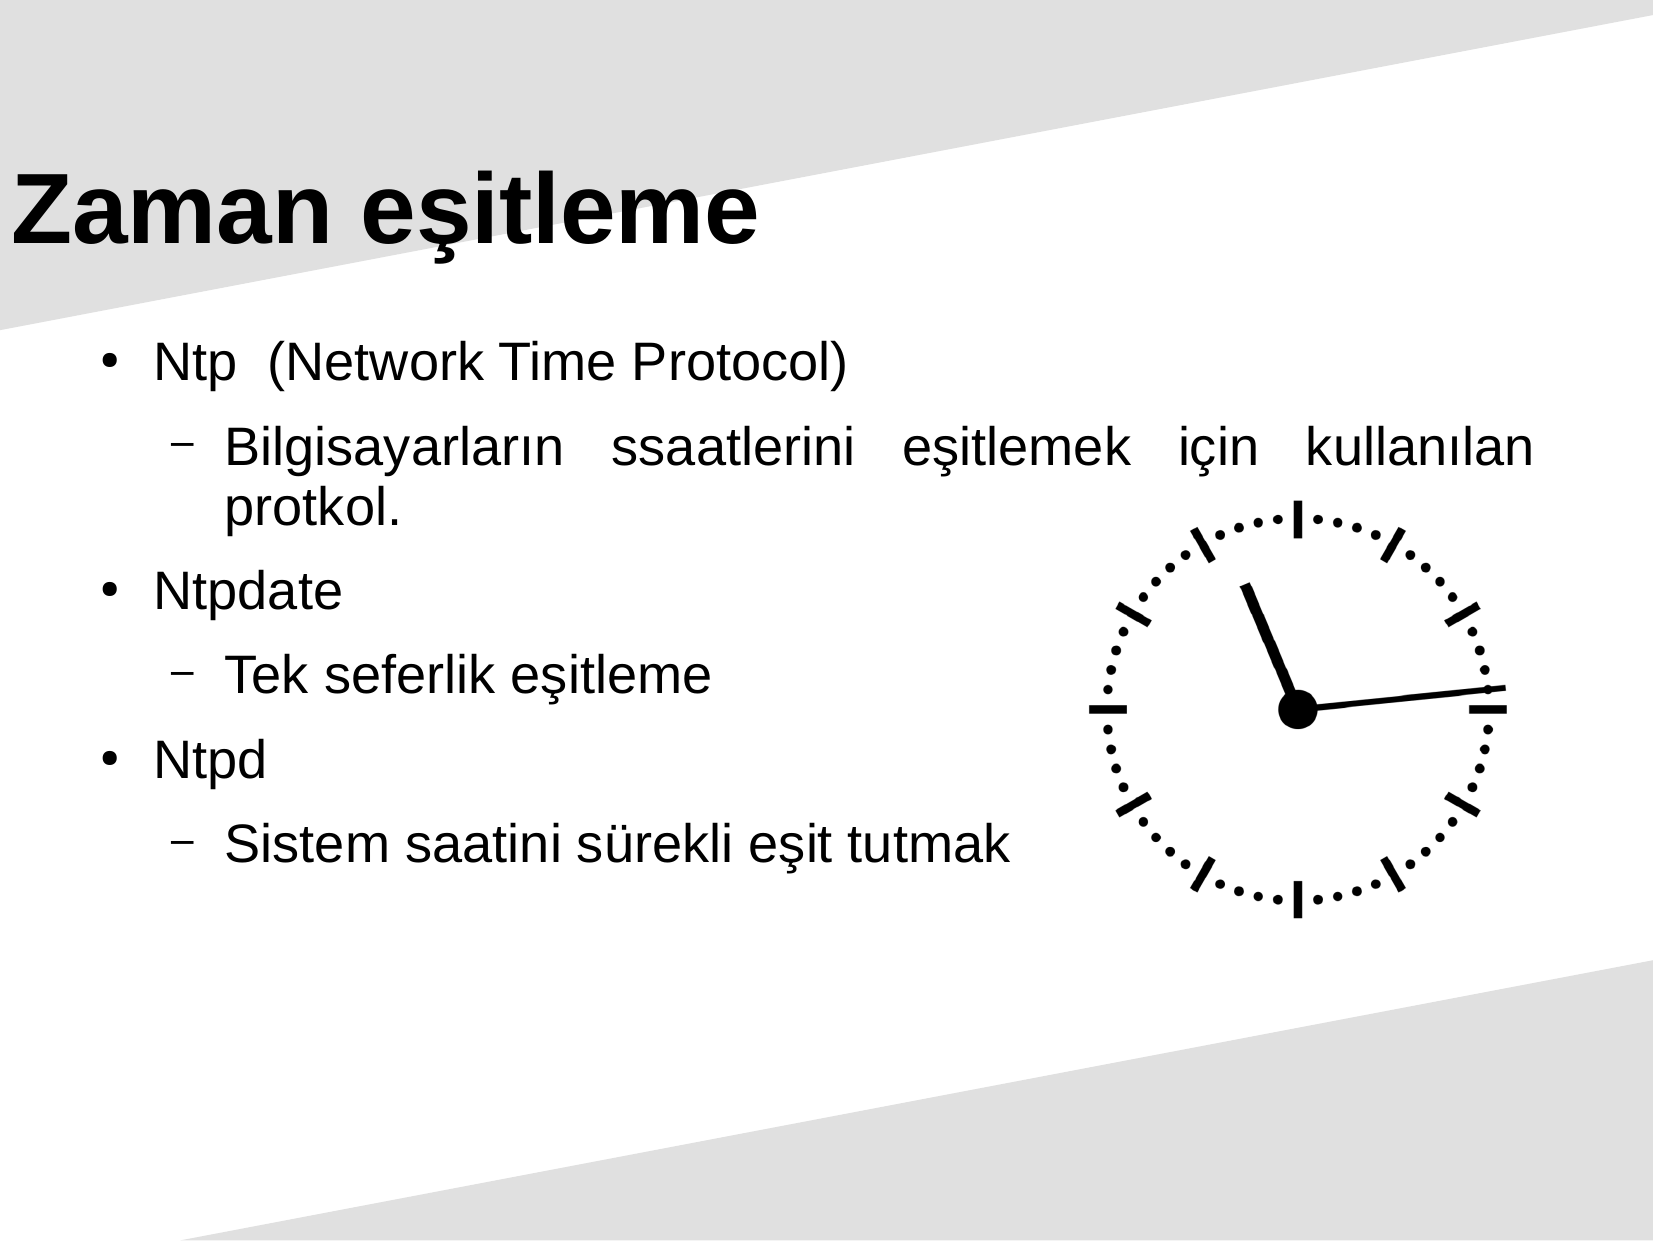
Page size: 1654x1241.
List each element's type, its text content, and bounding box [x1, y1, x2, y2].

list Ntp (Network Time Protocol) Bilgisayarların ssaatlerini eşitlemek için kullanılan protkol. Ntpdate Tek seferlik eşitleme Ntpd Sistem saatini sürekli eşit tutmak [82, 331, 1538, 1052]
picture [1057, 479, 1538, 981]
title Zaman eşitleme [11, 105, 1499, 313]
